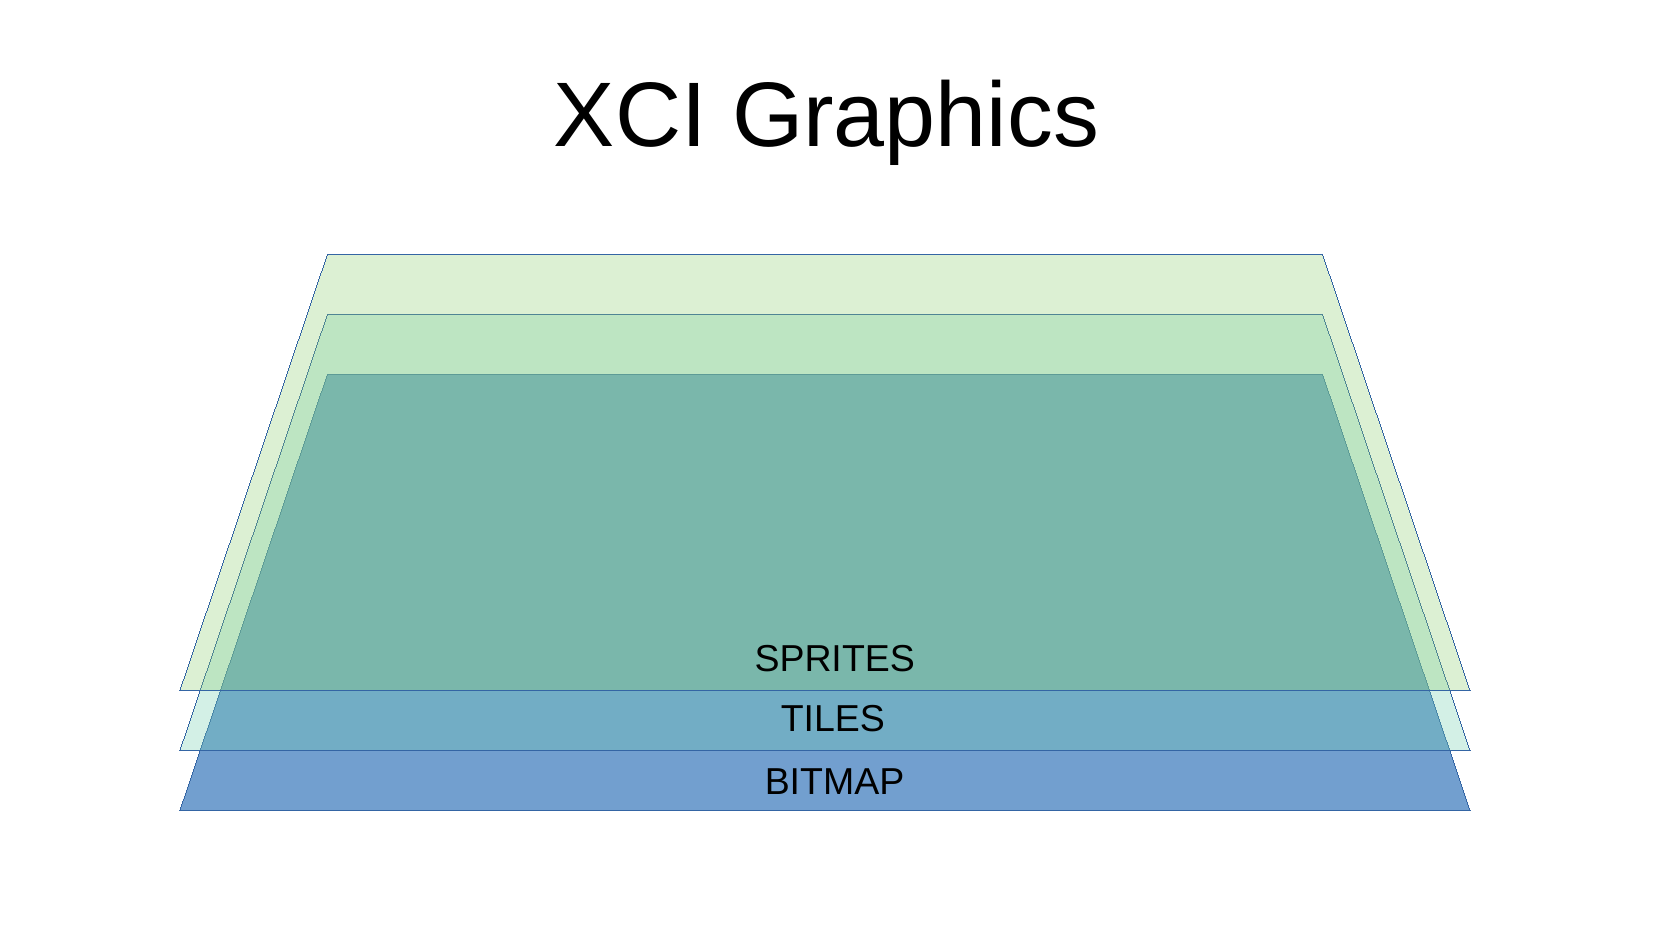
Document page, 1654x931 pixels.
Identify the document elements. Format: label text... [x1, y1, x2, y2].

title XCI Graphics [82, 37, 1571, 193]
text_box [179, 254, 1471, 811]
text_box SPRITES [739, 630, 931, 687]
text_box TILES [766, 691, 901, 747]
text_box BITMAP [750, 753, 920, 811]
